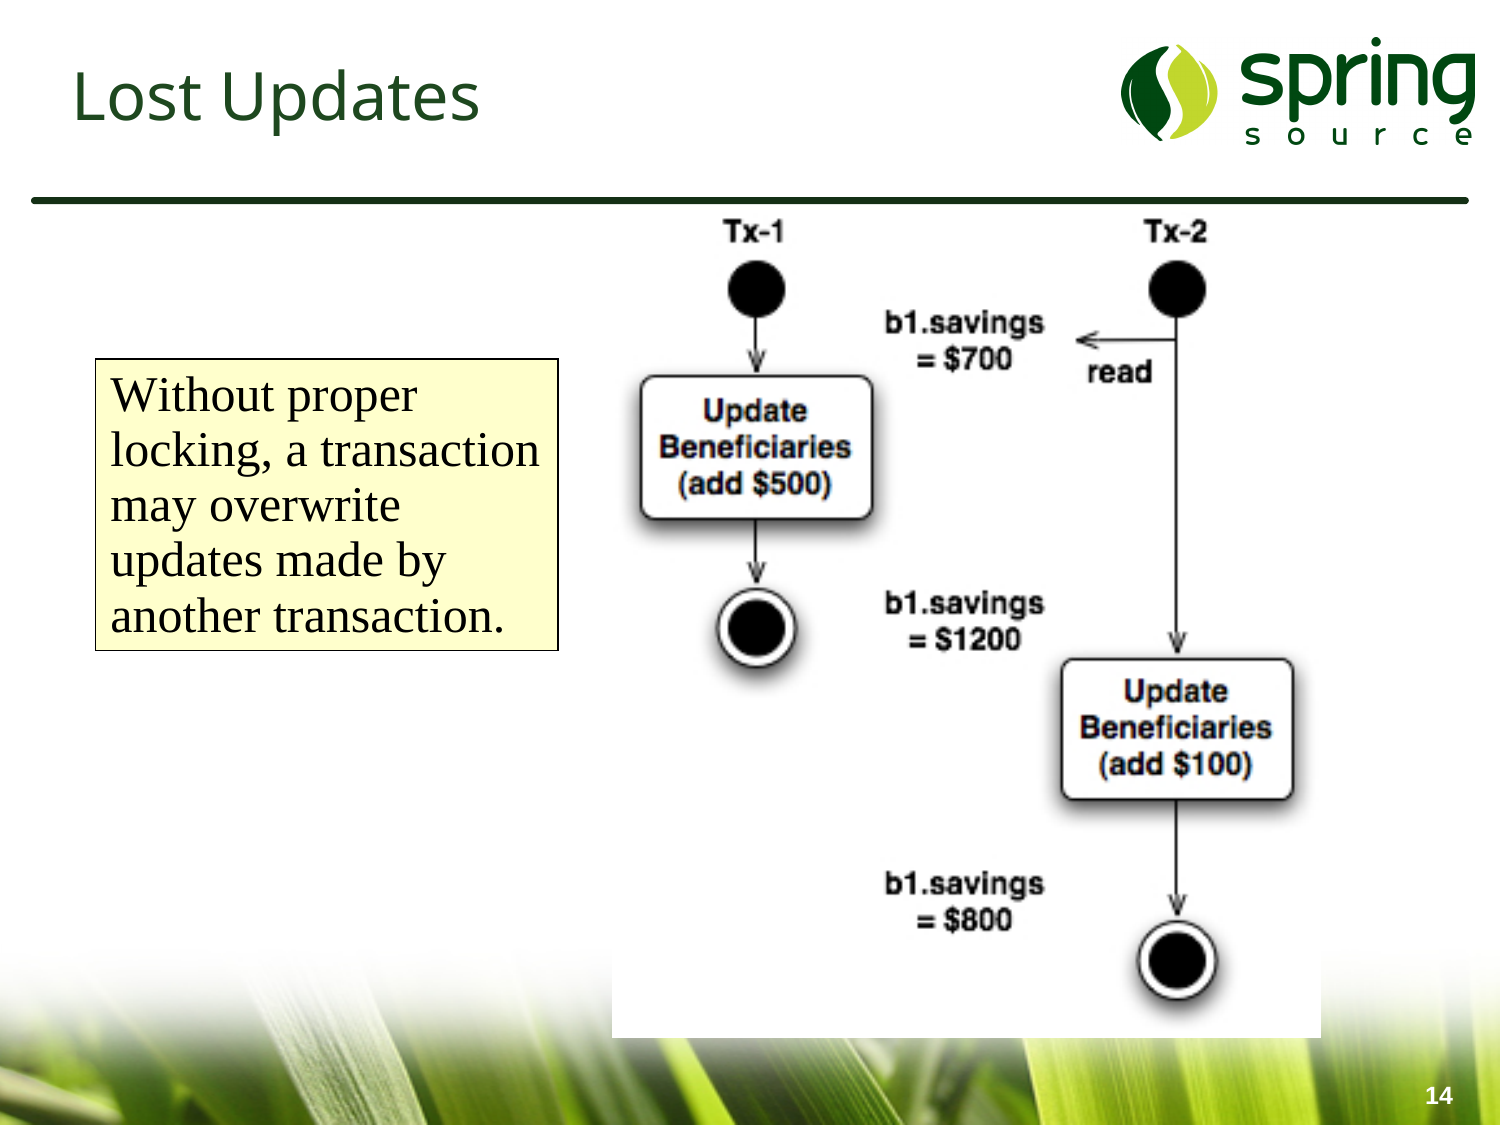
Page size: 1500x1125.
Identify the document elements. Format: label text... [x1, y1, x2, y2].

title Lost Updates [56, 13, 1089, 176]
picture [1121, 37, 1475, 145]
text_box Without proper locking, a transaction may overwrite updates made by another transaction. [95, 358, 559, 651]
picture [0, 212, 1500, 1125]
